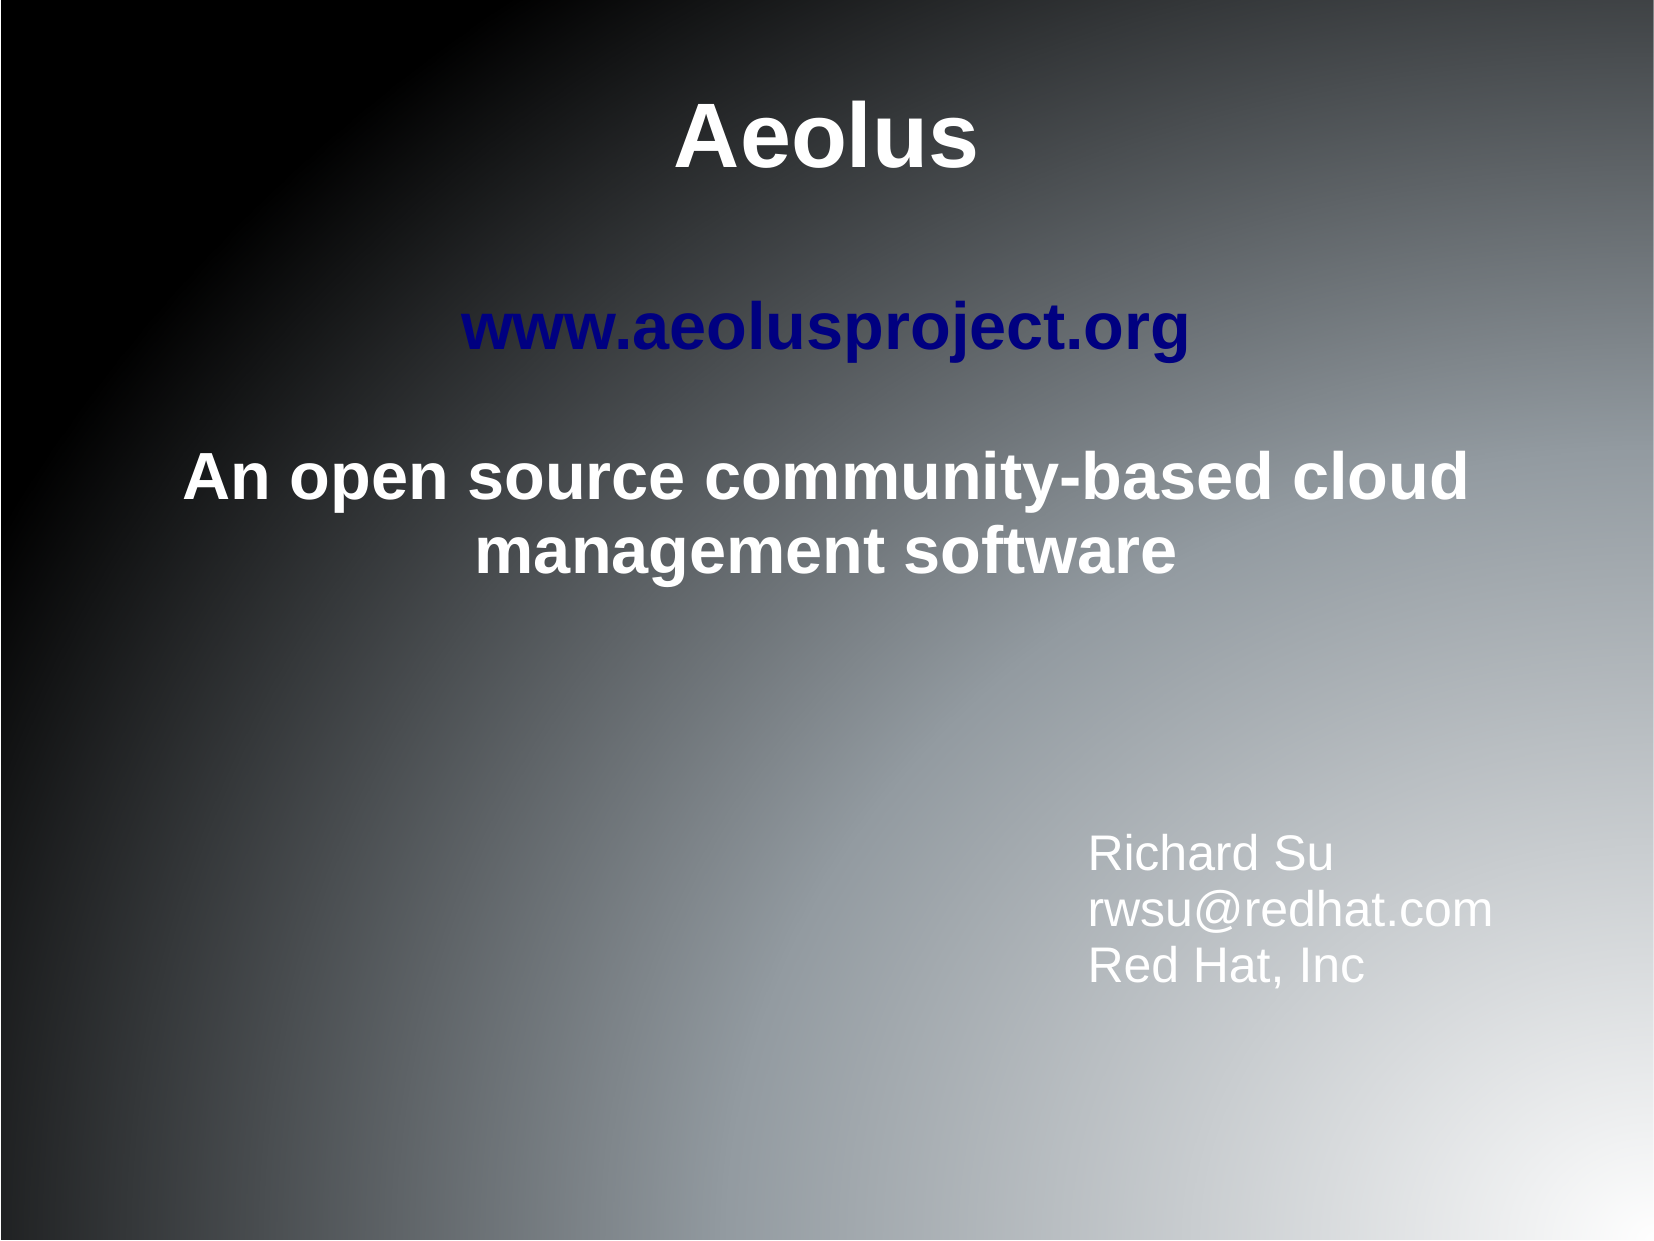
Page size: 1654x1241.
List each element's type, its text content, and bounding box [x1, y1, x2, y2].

picture [1, 0, 1654, 1240]
title Aeolus www.aeolusproject.org An open source community-based cloud management software [82, 84, 1571, 588]
subtitle Richard Su rwsu@redhat.com Red Hat, Inc [1087, 825, 1654, 1068]
